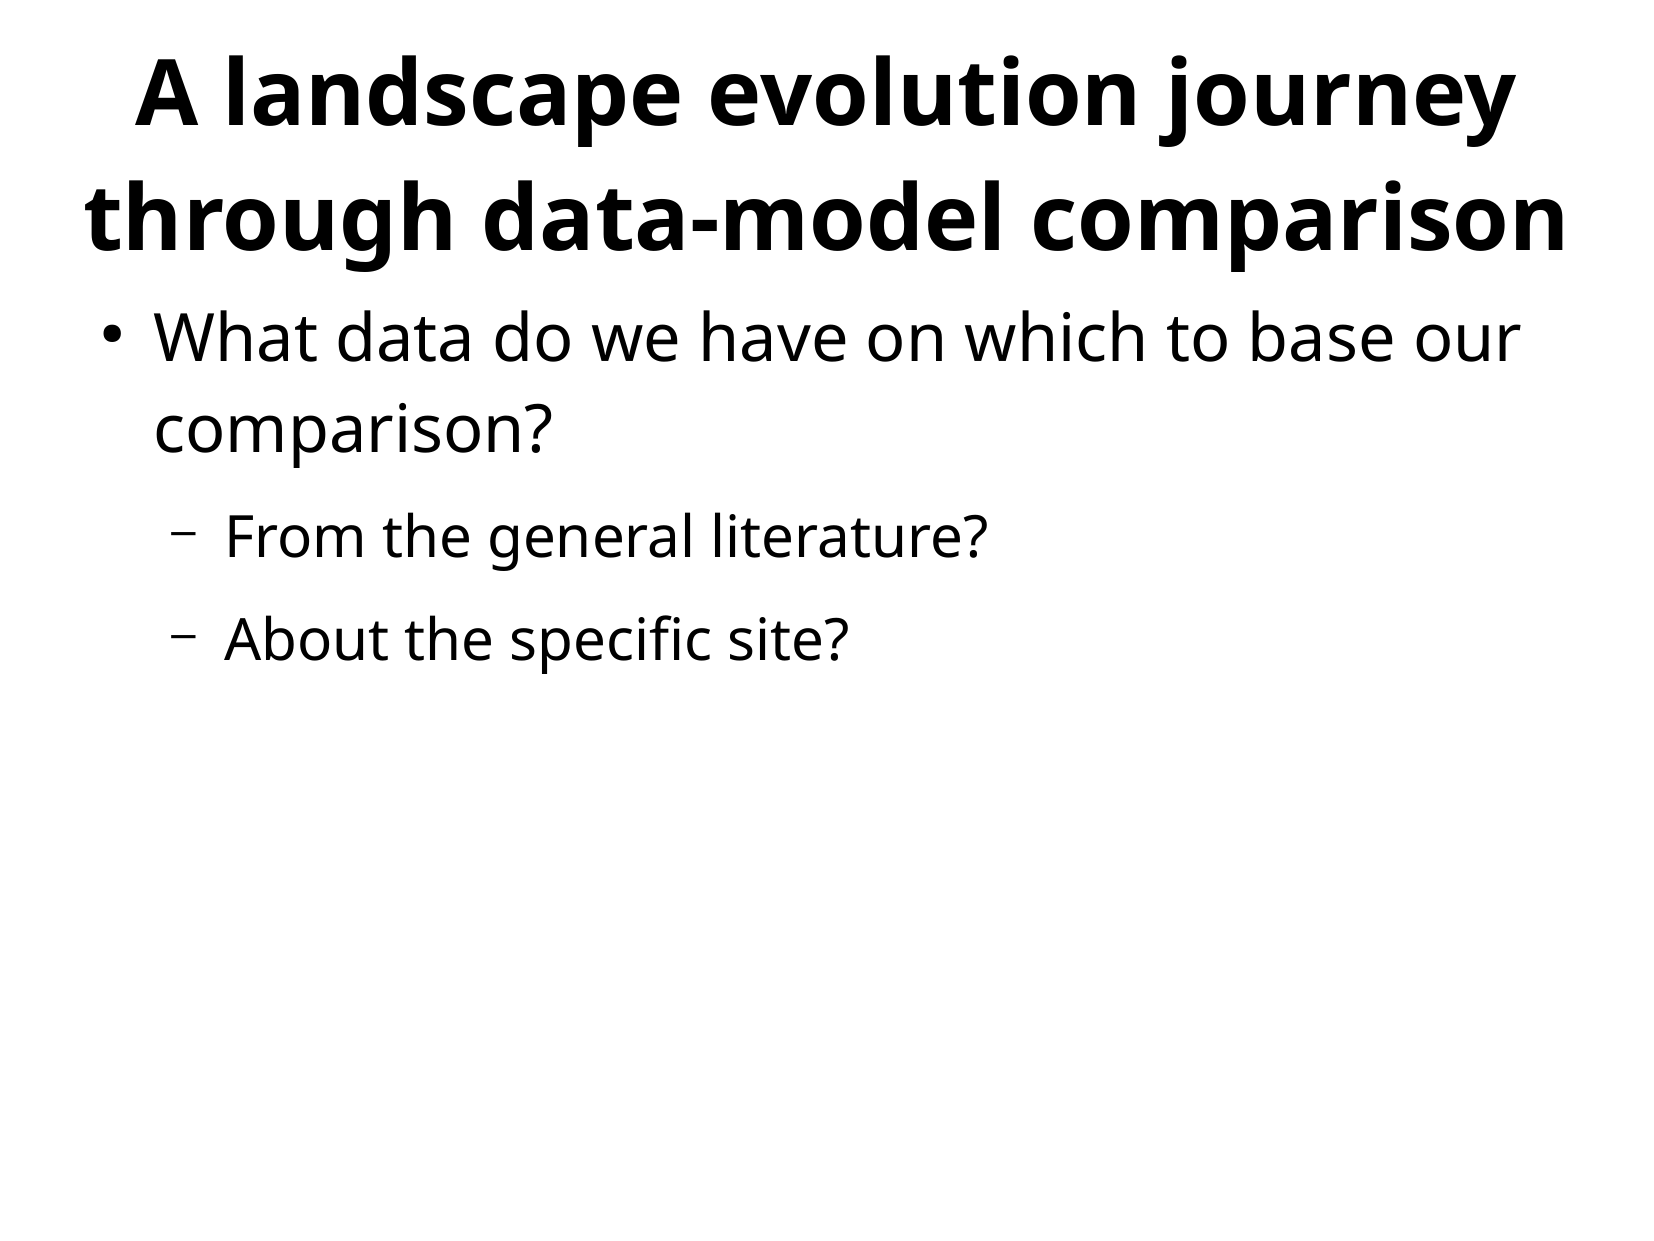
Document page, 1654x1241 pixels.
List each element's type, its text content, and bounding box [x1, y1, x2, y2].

title A landscape evolution journey through data-model comparison [82, 49, 1571, 257]
list What data do we have on which to base our comparison? From the general literature? About the specific site? [82, 290, 1571, 1010]
